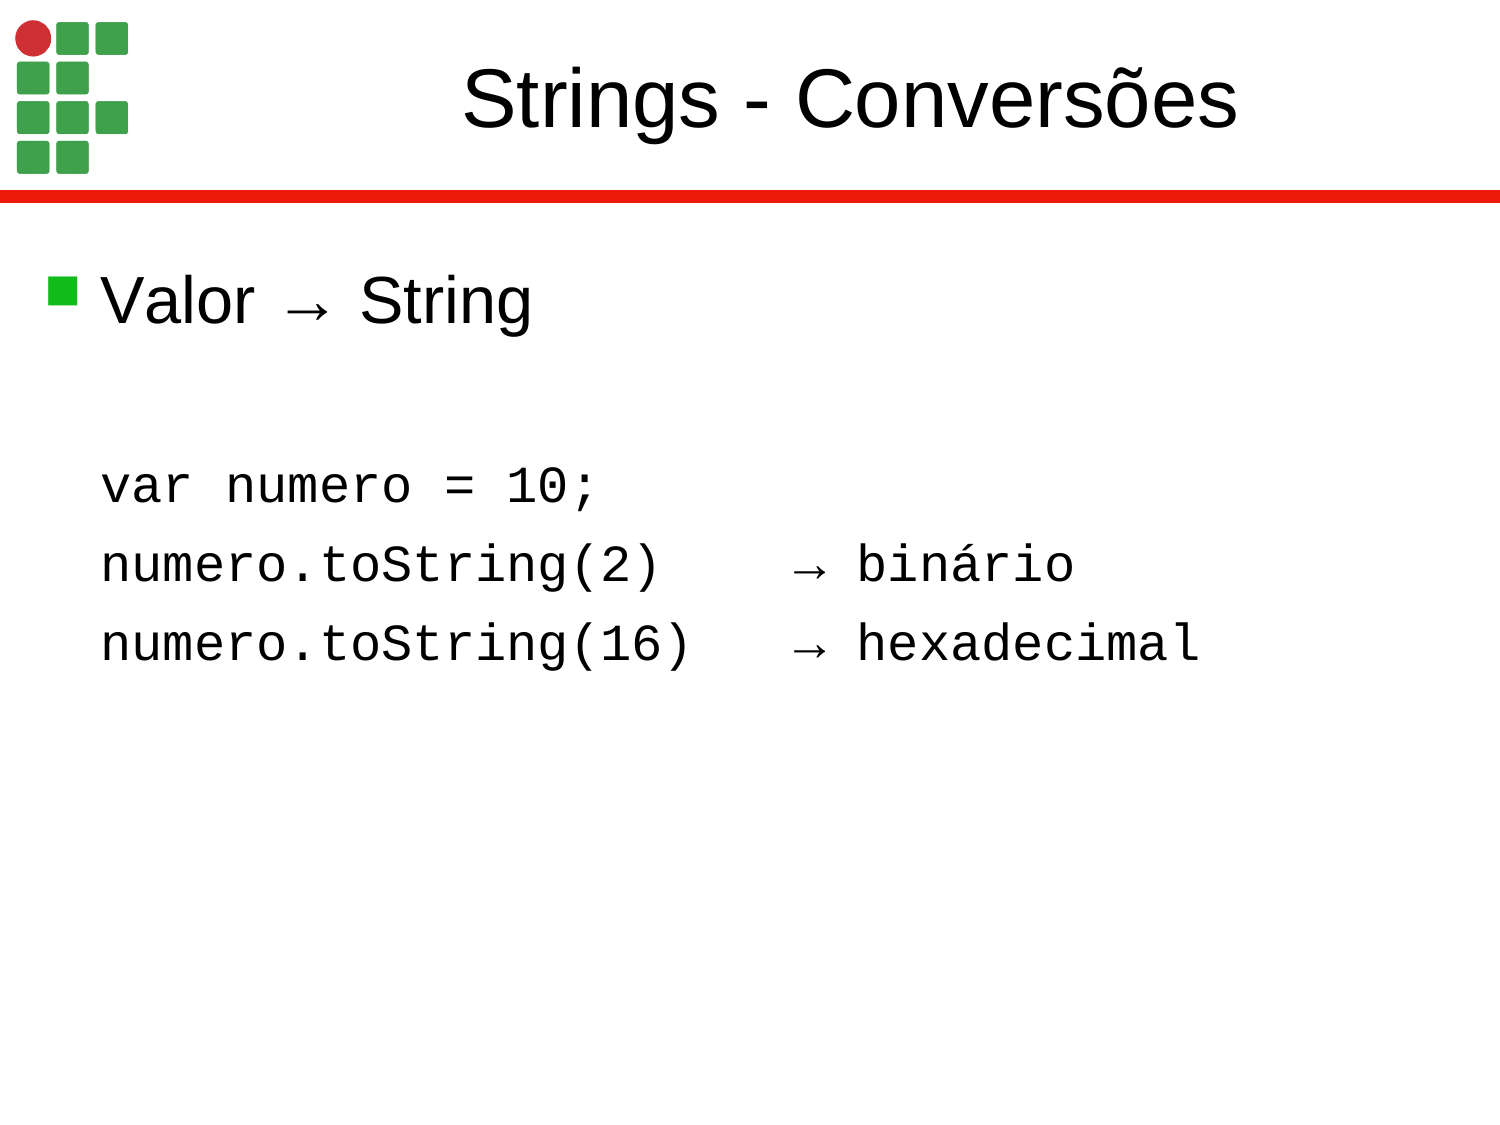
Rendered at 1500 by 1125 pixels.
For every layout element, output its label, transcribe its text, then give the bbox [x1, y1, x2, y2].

picture [14, 16, 130, 178]
title Strings - Conversões [230, 0, 1471, 202]
list Valor → String var numero = 10; numero.toString(2) → binário numero.toString(16) → hexadecimal [29, 207, 1471, 1087]
